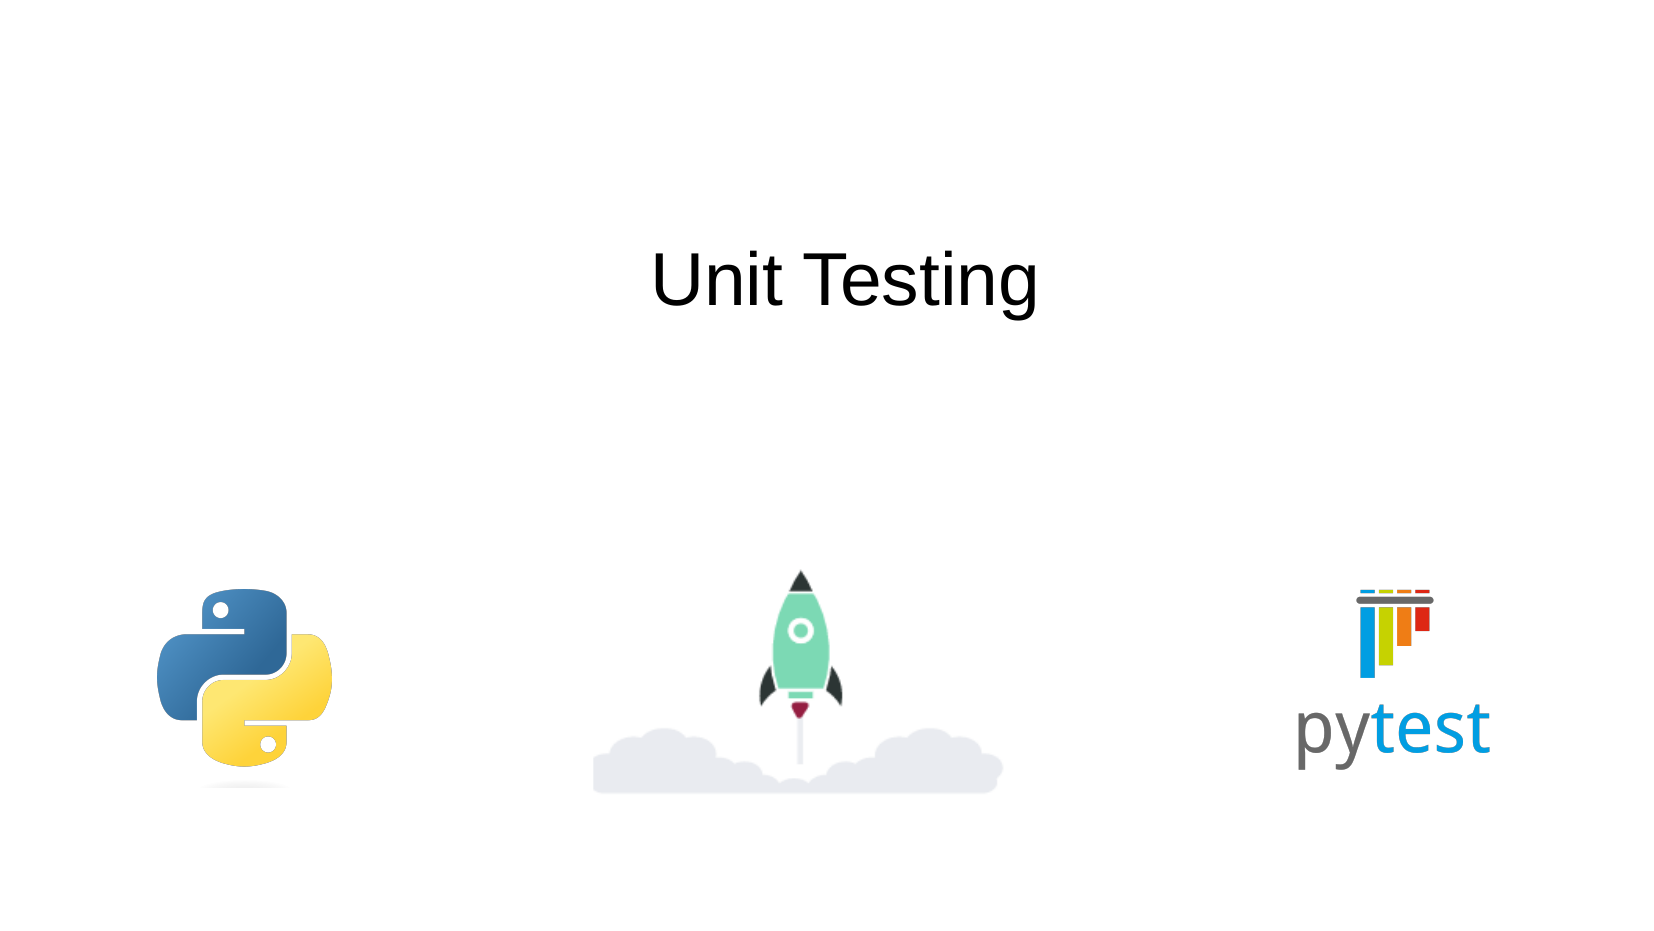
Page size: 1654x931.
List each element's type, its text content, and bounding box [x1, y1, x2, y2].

picture [592, 562, 1013, 799]
text_box Unit Testing [0, 145, 1654, 413]
picture [157, 589, 338, 788]
picture [1275, 562, 1519, 806]
